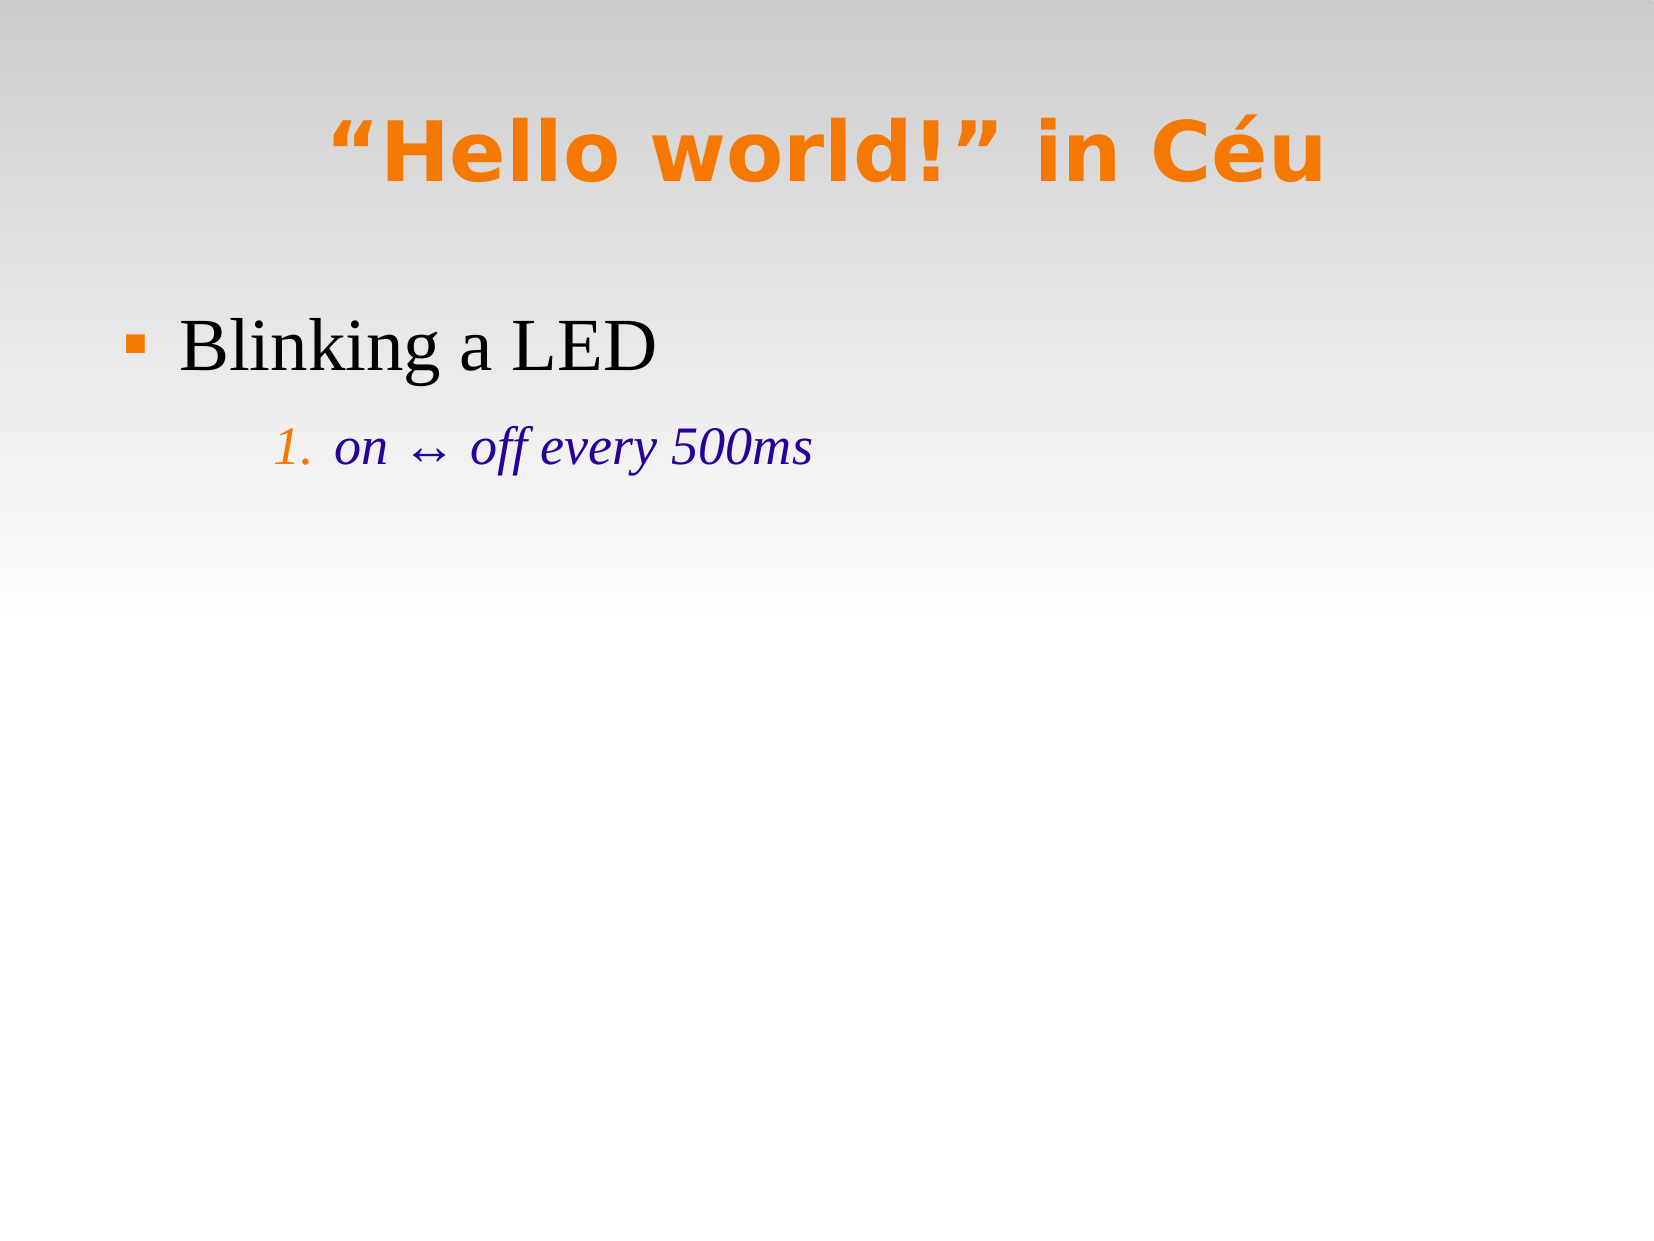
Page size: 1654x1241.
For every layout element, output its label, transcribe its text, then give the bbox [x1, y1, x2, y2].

title “Hello world!” in Céu [82, 49, 1571, 257]
list Blinking a LED on ↔ off every 500ms [37, 303, 938, 1175]
